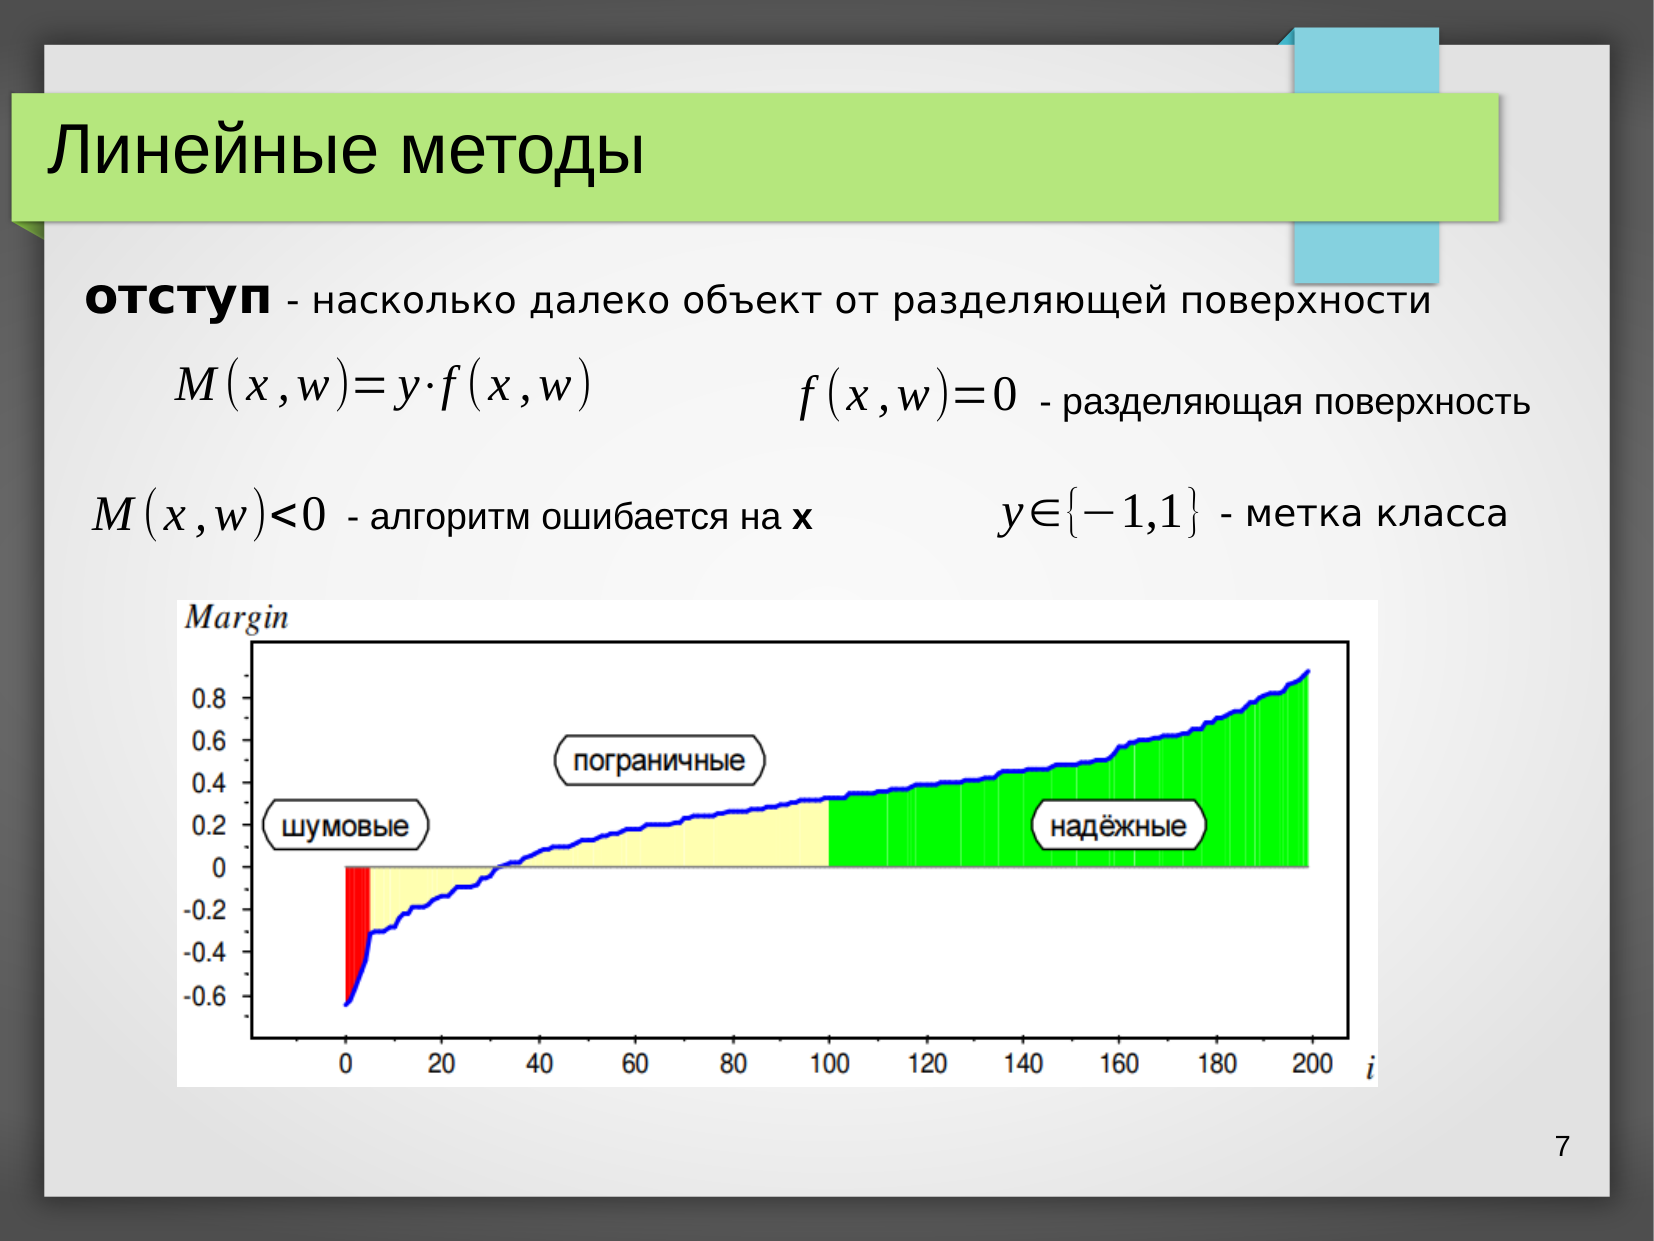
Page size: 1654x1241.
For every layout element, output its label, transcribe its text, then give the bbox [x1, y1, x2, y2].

subtitle - разделяющая поверхность [1039, 377, 1560, 426]
text_box - метка класса [1204, 484, 1535, 543]
chart [791, 364, 1025, 426]
chart [82, 484, 334, 545]
chart [992, 485, 1212, 544]
chart [165, 354, 600, 415]
text_box - алгоритм ошибается на х [333, 488, 842, 545]
title Линейные методы [47, 109, 1501, 189]
picture [0, 0, 1654, 1241]
text_box отступ - насколько далеко объект от разделяющей поверхности [69, 259, 1512, 333]
